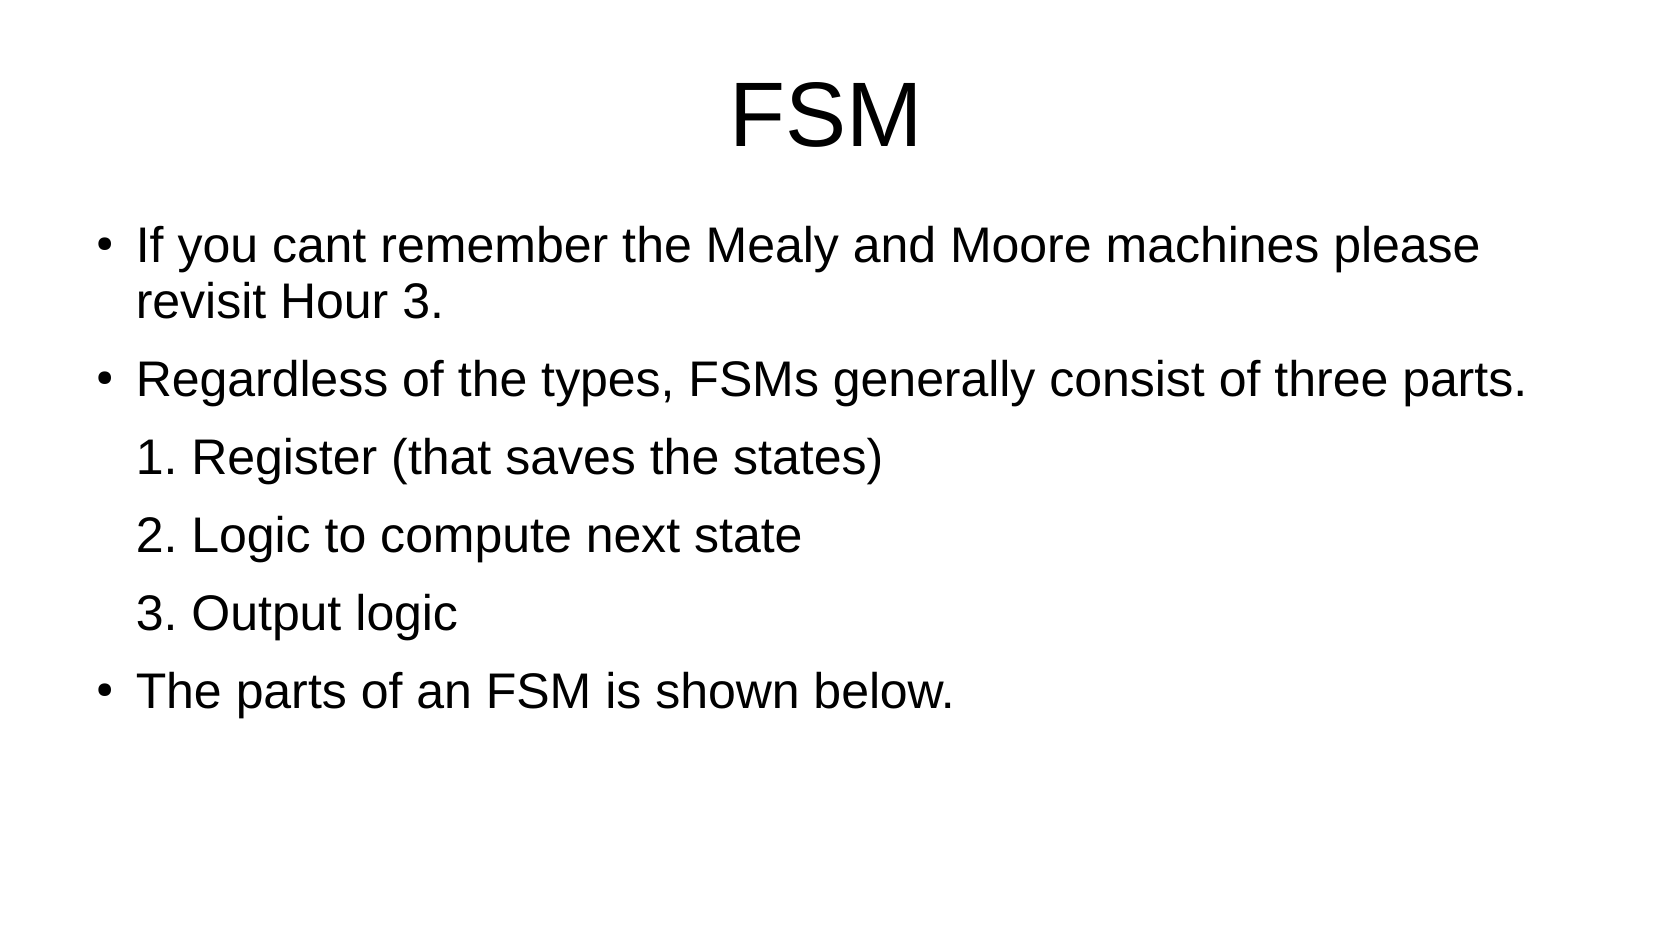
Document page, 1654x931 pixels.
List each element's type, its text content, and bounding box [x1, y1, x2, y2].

title FSM [82, 37, 1571, 193]
list If you cant remember the Mealy and Moore machines please revisit Hour 3. Regardless of the types, FSMs generally consist of three parts. 1. Register (that saves the states) 2. Logic to compute next state 3. Output logic The parts of an FSM is shown below. [82, 217, 1571, 758]
